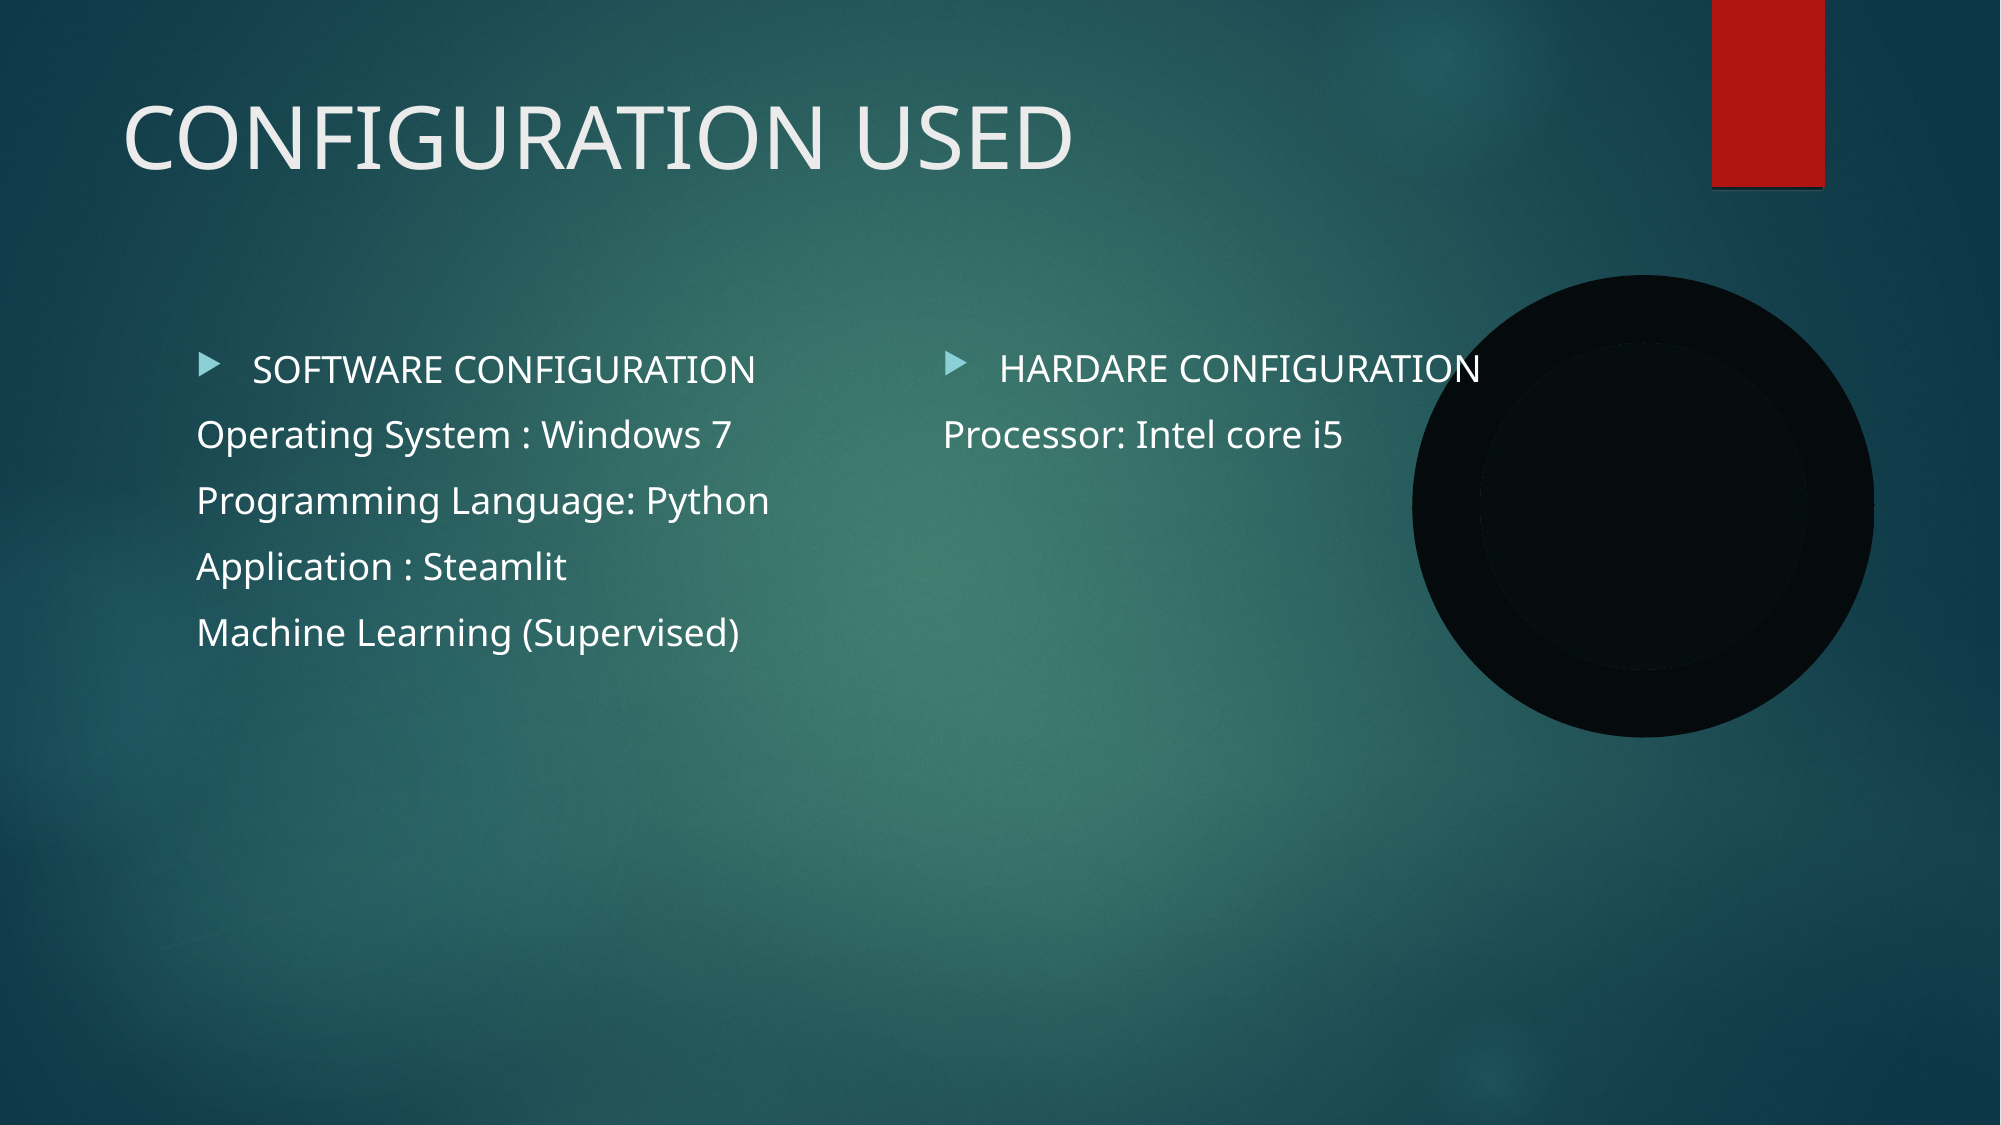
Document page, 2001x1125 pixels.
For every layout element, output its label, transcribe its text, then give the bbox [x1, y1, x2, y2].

list SOFTWARE CONFIGURATION Operating System : Windows 7 Programming Language: Python Application : Steamlit Machine Learning (Supervised) [181, 338, 903, 1027]
title CONFIGURATION USED [106, 74, 1649, 305]
list HARDARE CONFIGURATION Processor: Intel core i5 [927, 337, 1649, 1027]
